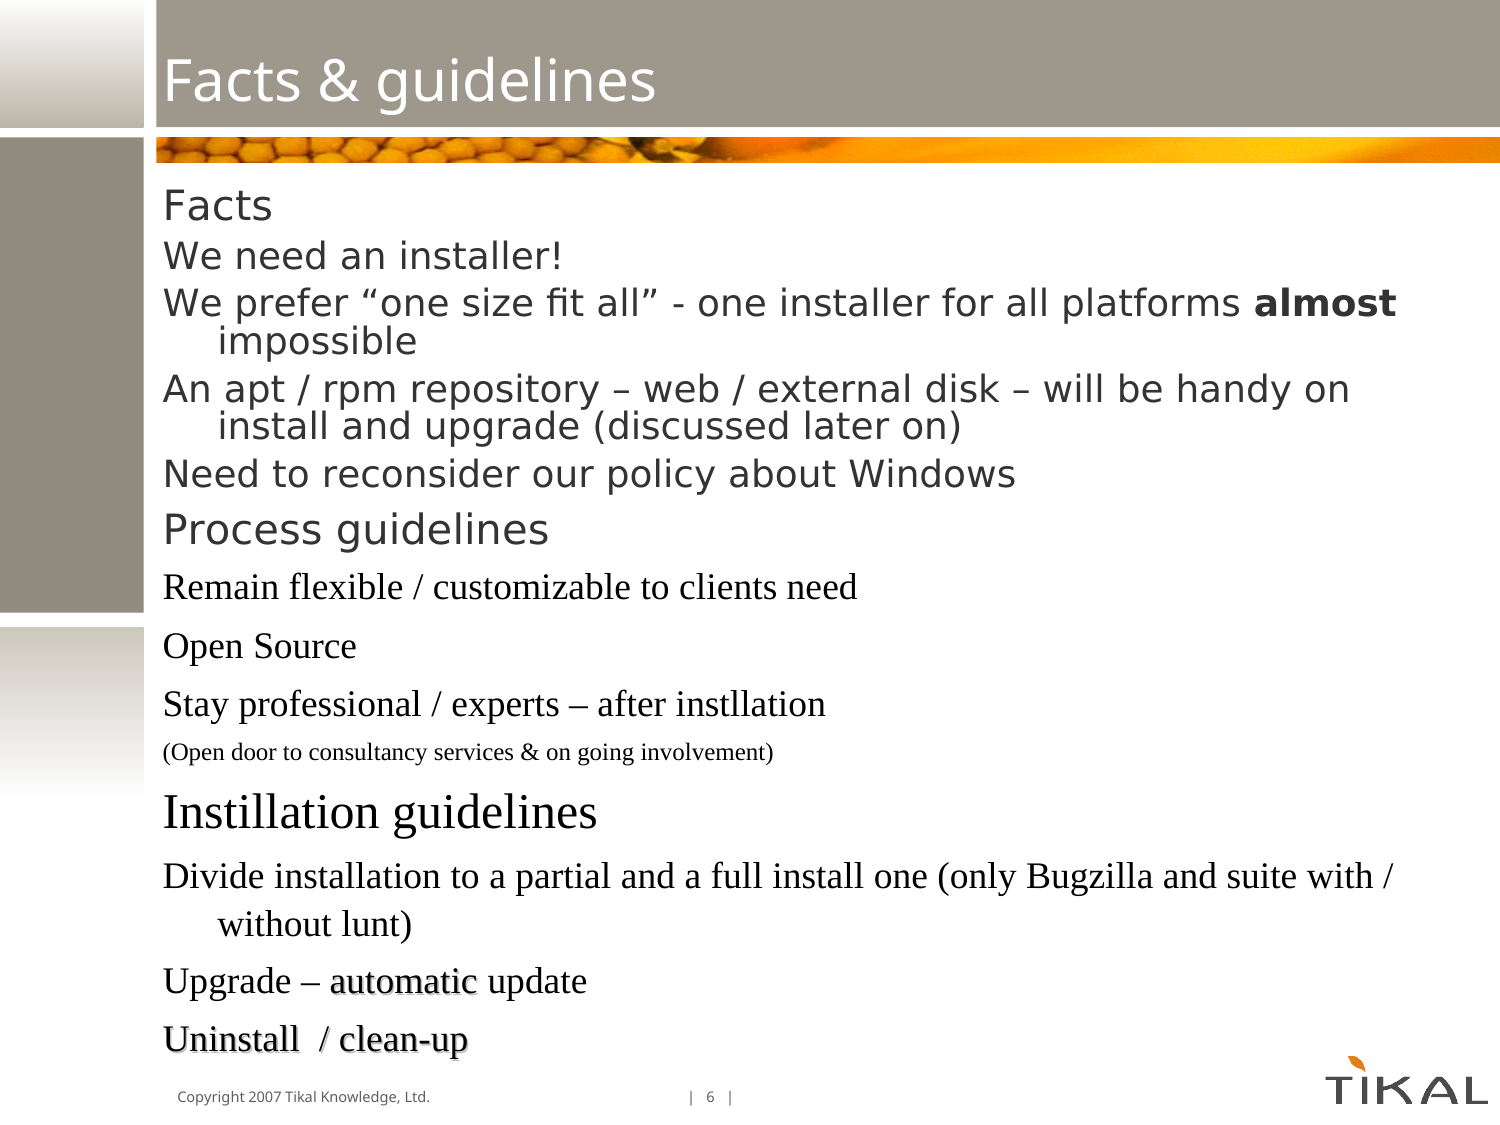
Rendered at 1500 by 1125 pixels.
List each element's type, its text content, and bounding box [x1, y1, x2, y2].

text_box Facts We need an installer! We prefer “one size fit all” - one installer for all platforms almost impossible An apt / rpm repository – web / external disk – will be handy on install and upgrade (discussed later on) Need to reconsider our policy about Windows Process guidelines Remain flexible / customizable to clients need Open Source Stay professional / experts – after instllation (Open door to consultancy services & on going involvement) Instillation guidelines Divide installation to a partial and a full install one (only Bugzilla and suite with / without lunt)‏ Upgrade – automatic update Uninstall / clean-up [162, 187, 1475, 1023]
picture [156, 137, 1500, 163]
picture [1312, 1034, 1500, 1125]
text_box Facts & guidelines [162, 24, 1449, 125]
